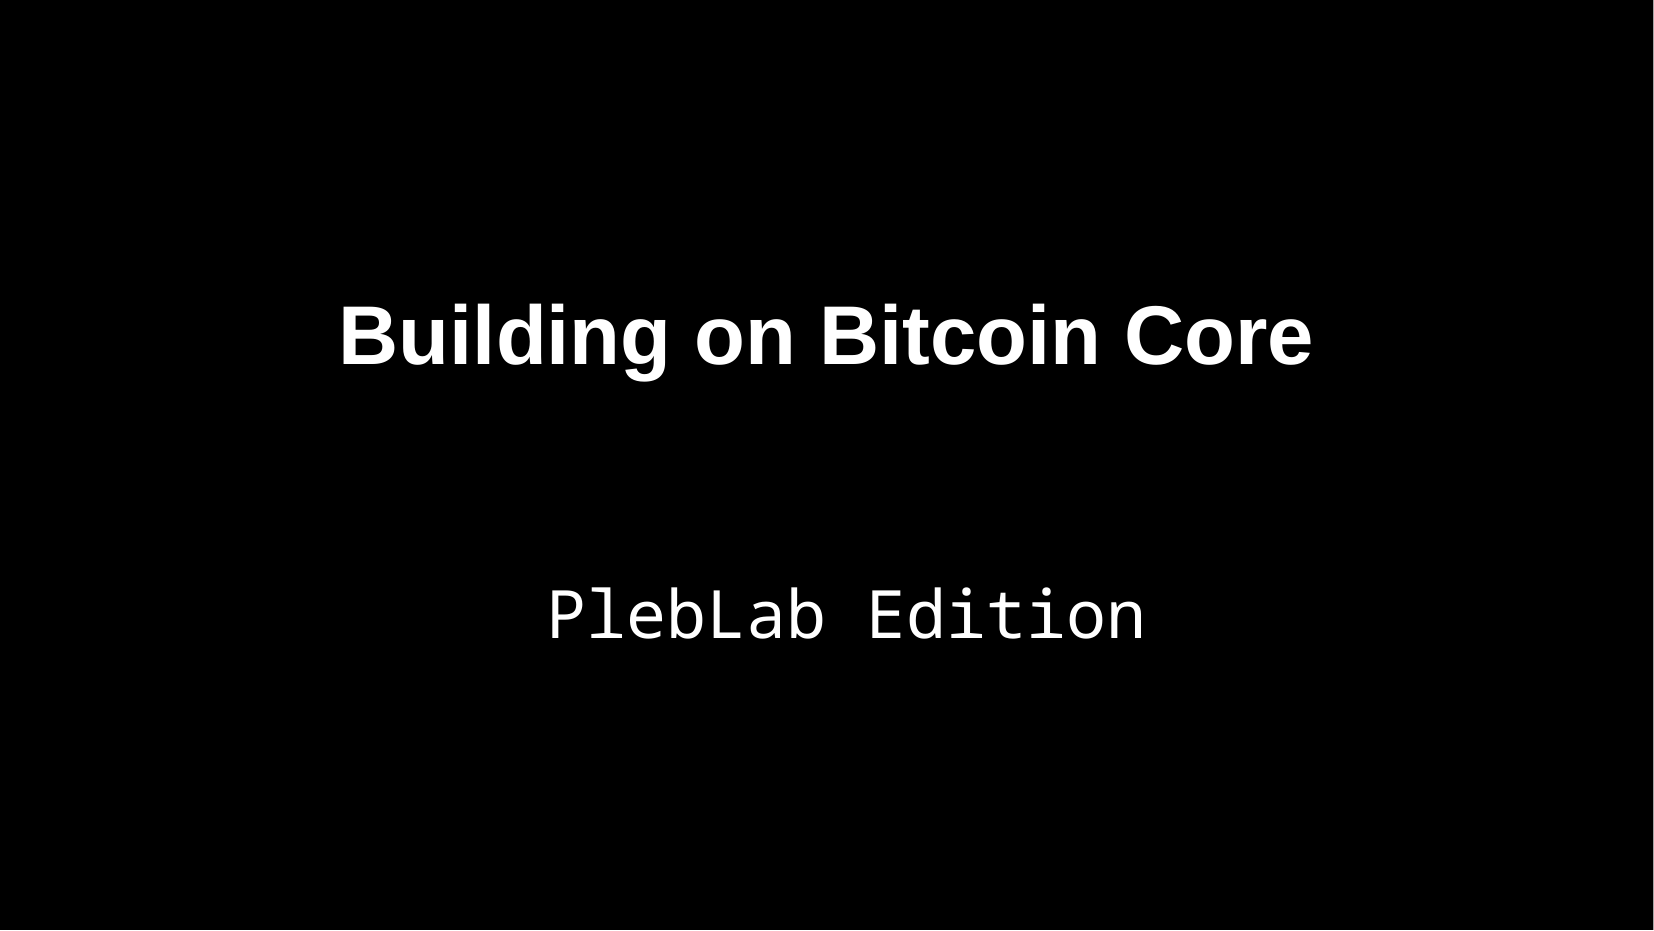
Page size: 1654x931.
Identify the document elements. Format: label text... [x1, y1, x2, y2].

subtitle Building on Bitcoin Core PlebLab Edition [82, 200, 1571, 775]
